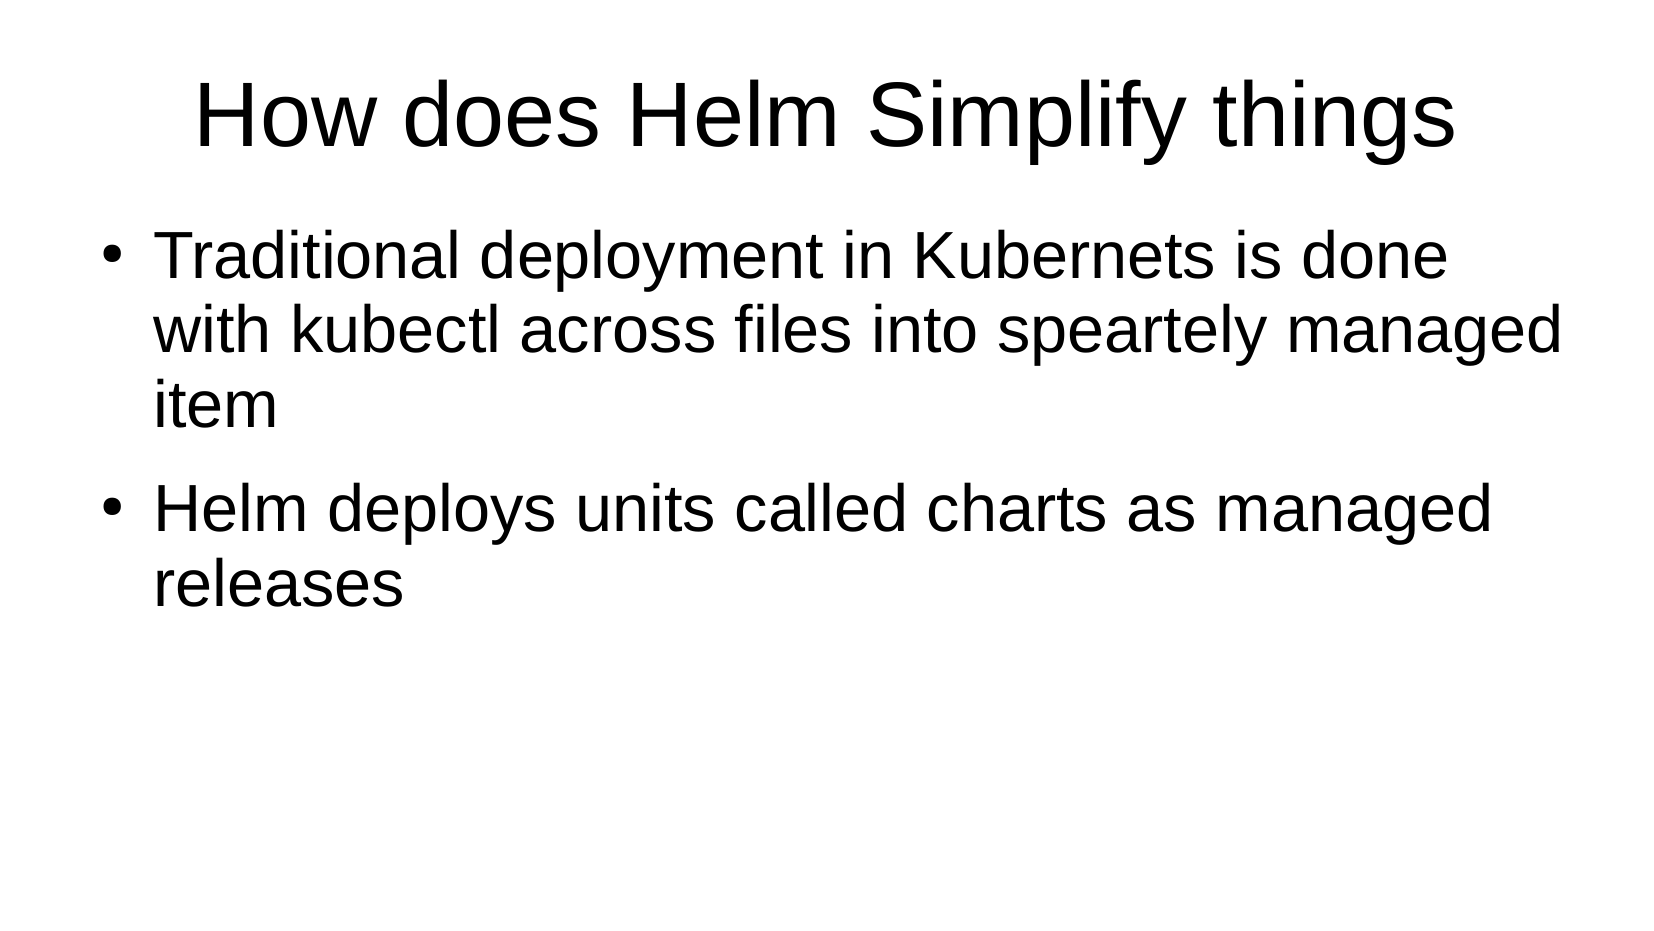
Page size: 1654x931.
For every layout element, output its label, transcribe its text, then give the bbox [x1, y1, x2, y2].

title How does Helm Simplify things [82, 37, 1571, 193]
list Traditional deployment in Kubernets is done with kubectl across files into speartely managed item Helm deploys units called charts as managed releases [82, 217, 1571, 758]
